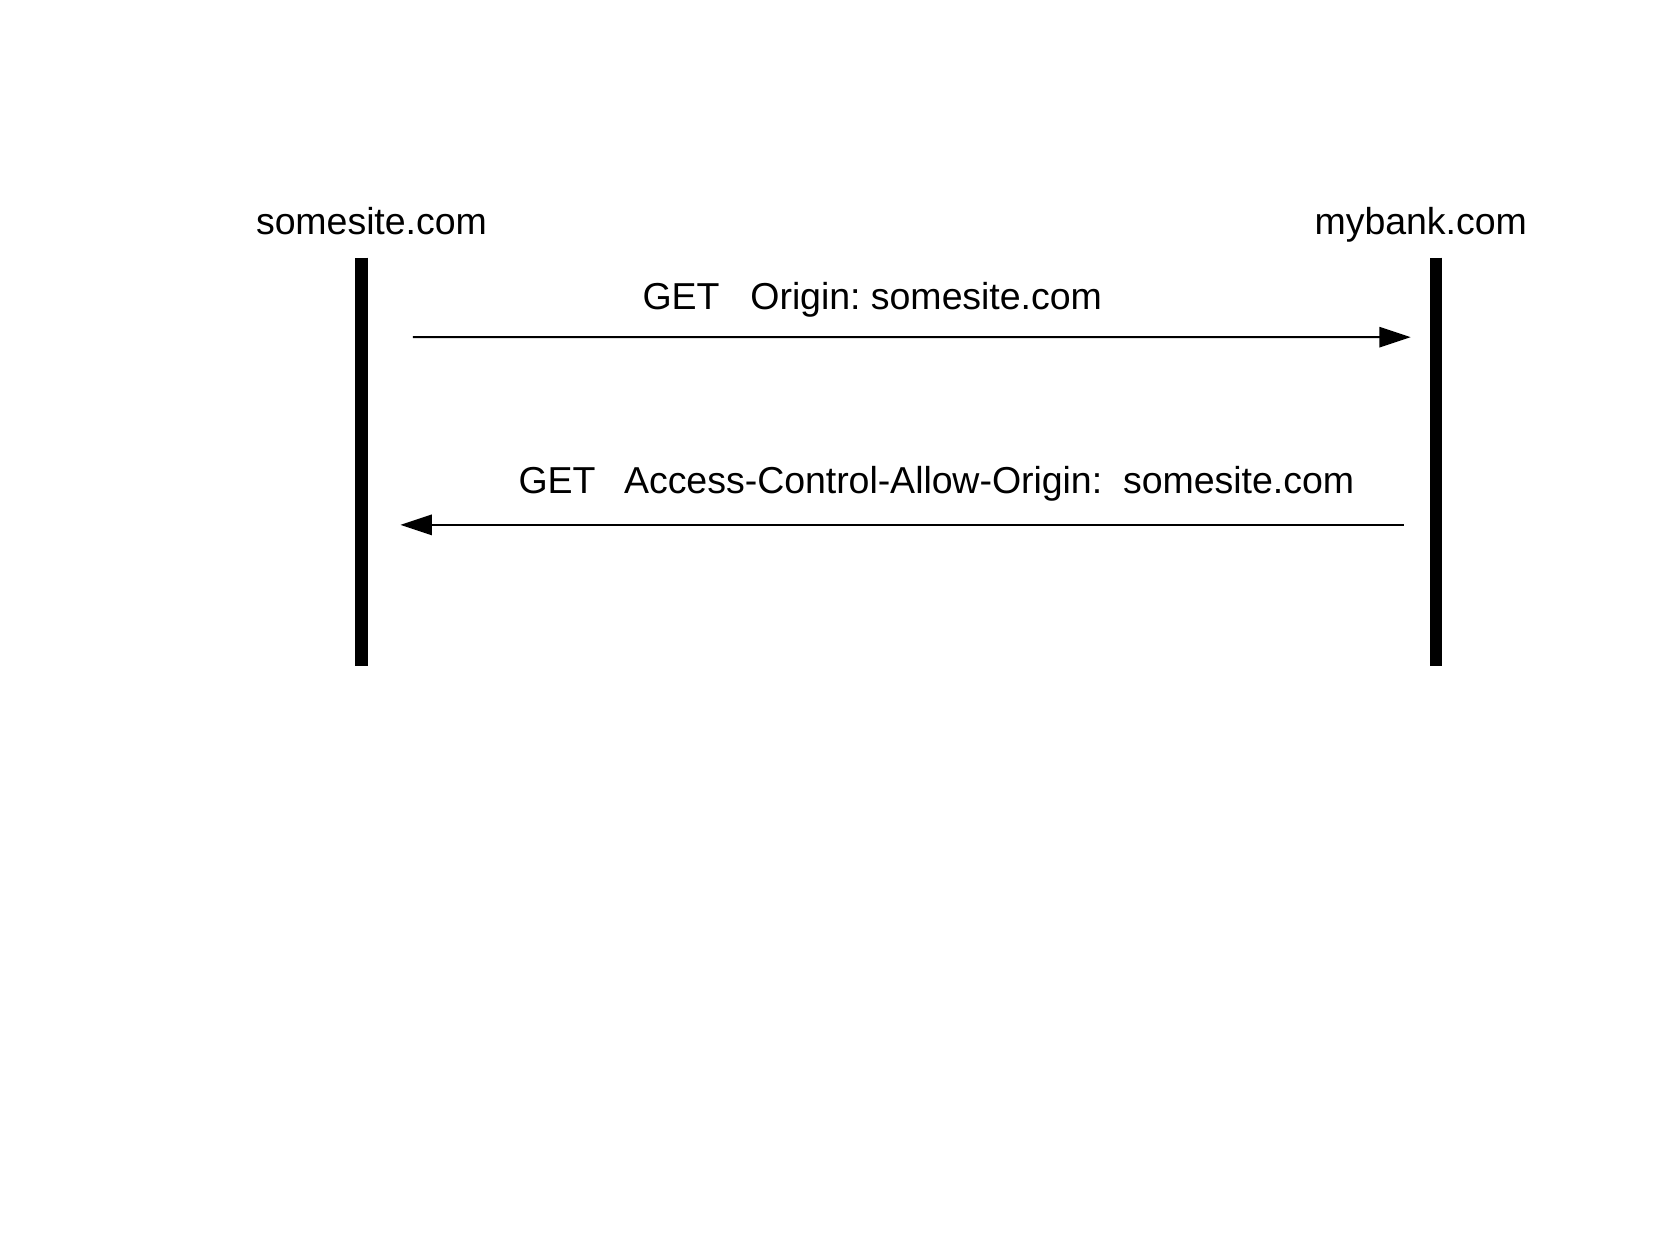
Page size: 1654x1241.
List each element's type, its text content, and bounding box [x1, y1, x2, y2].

text_box GET Origin: somesite.com [627, 268, 1240, 368]
text_box GET Access-Control-Allow-Origin: somesite.com [503, 451, 1387, 551]
text_box somesite.com [241, 193, 532, 251]
text_box mybank.com [1299, 193, 1591, 251]
